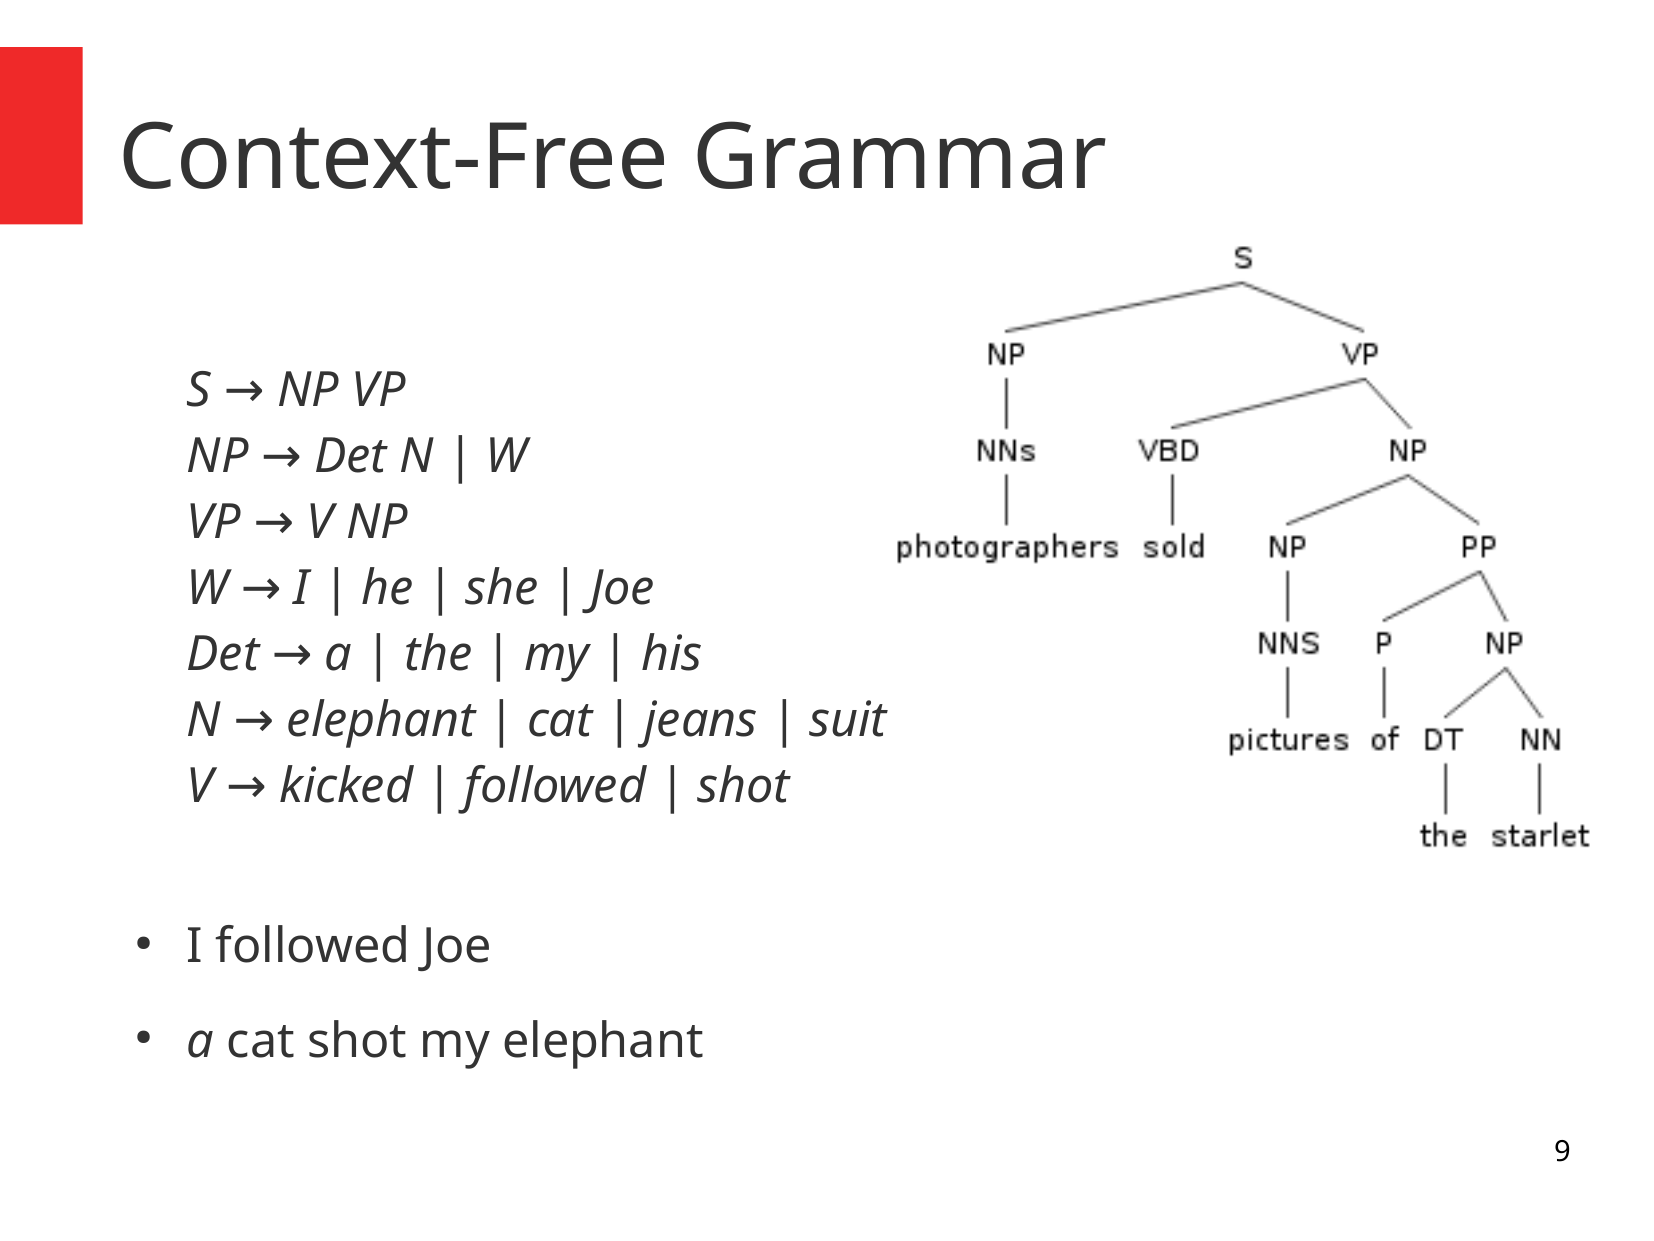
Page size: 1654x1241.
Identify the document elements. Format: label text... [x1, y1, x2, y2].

list S → NP VP NP → Det N | W VP → V NP W → I | he | she | Joe Det → a | the | my | his N → elephant | cat | jeans | suit V → kicked | followed | shot I followed Joe a cat shot my elephant [118, 354, 1536, 1074]
picture [872, 221, 1614, 875]
title Context-Free Grammar [118, 49, 1571, 257]
